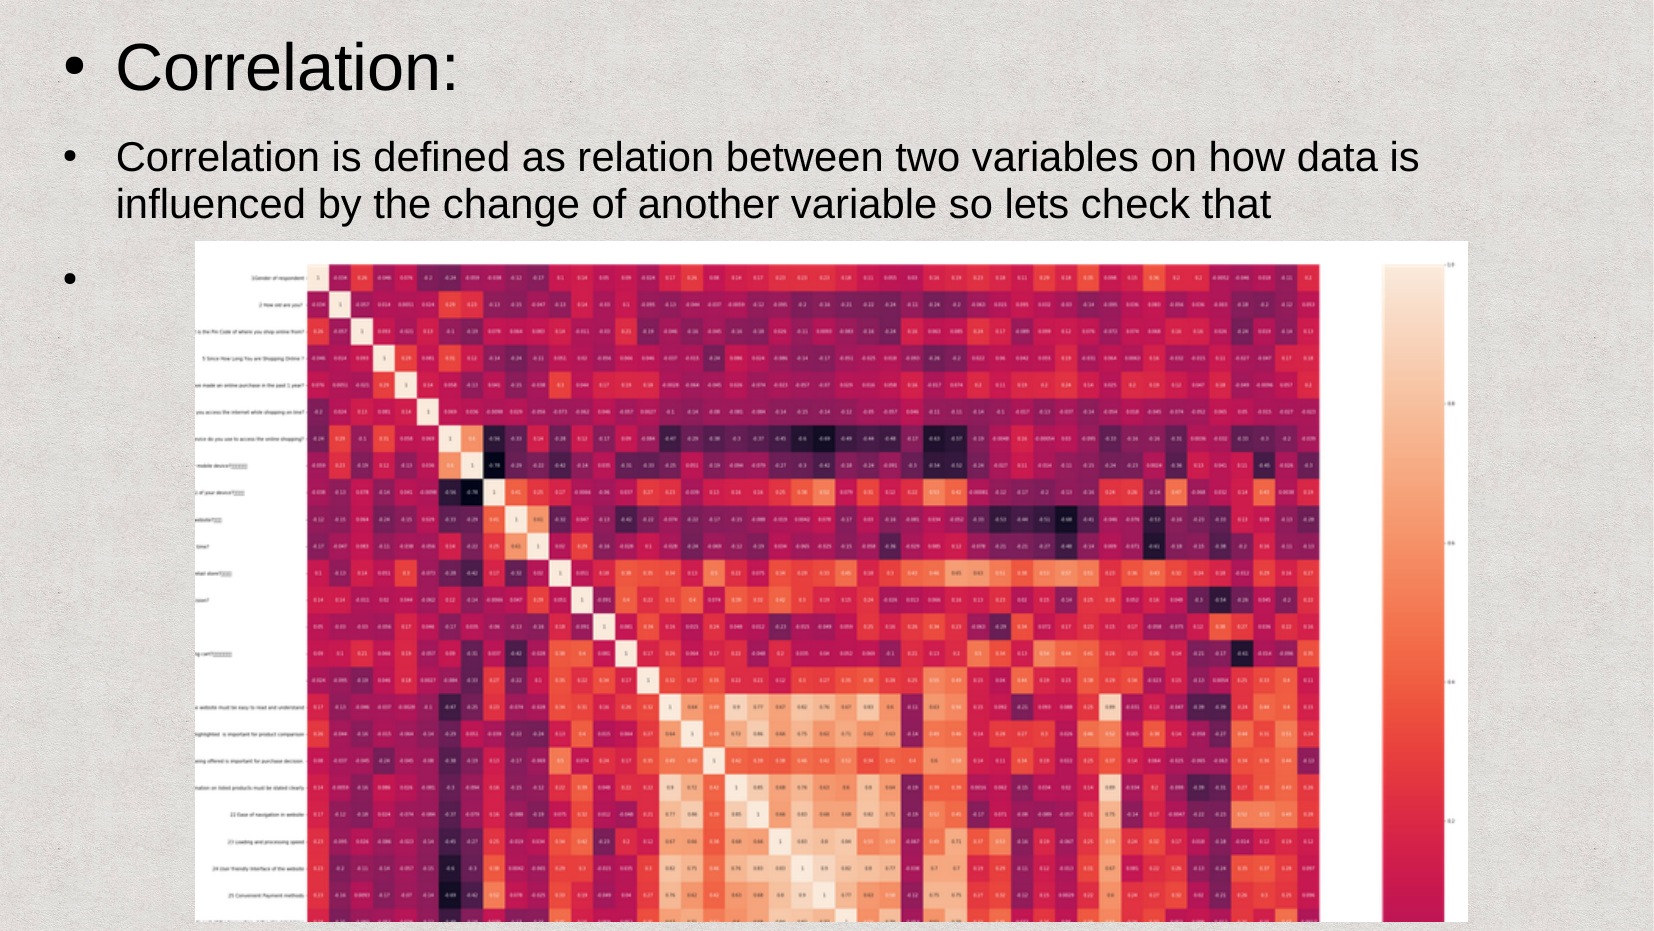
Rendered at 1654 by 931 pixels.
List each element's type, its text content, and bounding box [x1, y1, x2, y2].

picture [0, 0, 1654, 931]
list Correlation: Correlation is defined as relation between two variables on how data is influenced by the change of another variable so lets check that [45, 30, 1606, 901]
